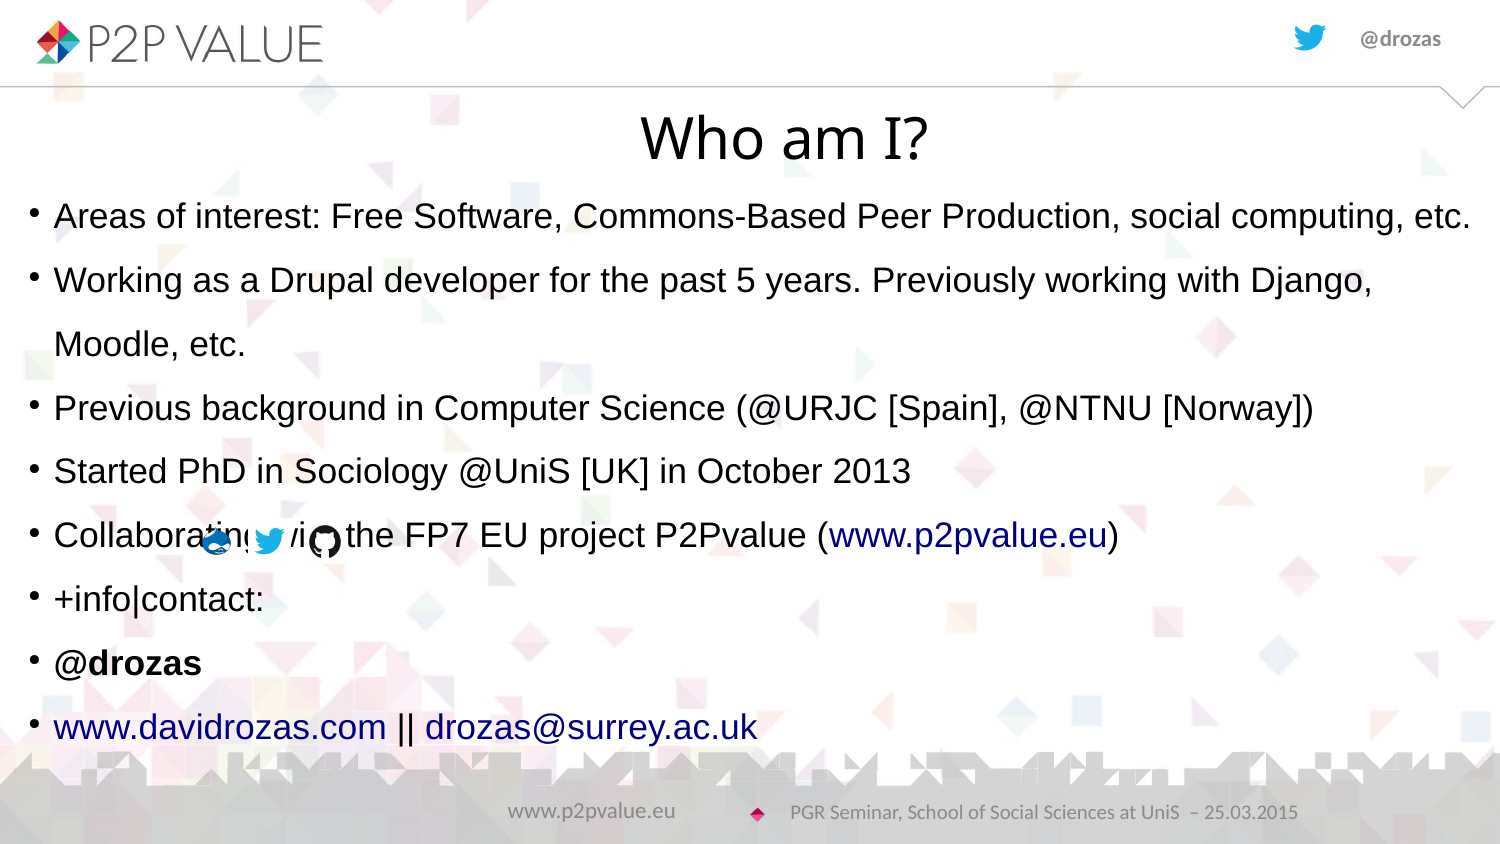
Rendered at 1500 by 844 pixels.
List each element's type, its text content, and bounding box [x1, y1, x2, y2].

text_box www.p2pvalue.eu [501, 789, 720, 829]
picture [0, 0, 1500, 844]
picture [248, 518, 291, 564]
text_box @drozas [1317, 15, 1456, 61]
picture [304, 519, 346, 564]
text_box PGR Seminar, School of Social Sciences at UniS – 25.03.2015 [777, 788, 1470, 834]
subtitle Areas of interest: Free Software, Commons-Based Peer Production, social computing, etc. Working as a Drupal developer for the past 5 years. Previously working with Django, Moodle, etc. Previous background in Computer Science (@URJC [Spain], @NTNU [Norway]) Started PhD in Sociology @UniS [UK] in October 2013 Collaborating with the FP7 EU project P2Pvalue (www.p2pvalue.eu) +info|contact: @drozas www.davidrozas.com || drozas@surrey.ac.uk [15, 165, 1500, 790]
picture [202, 527, 231, 556]
title Who am I? [324, 92, 1246, 165]
